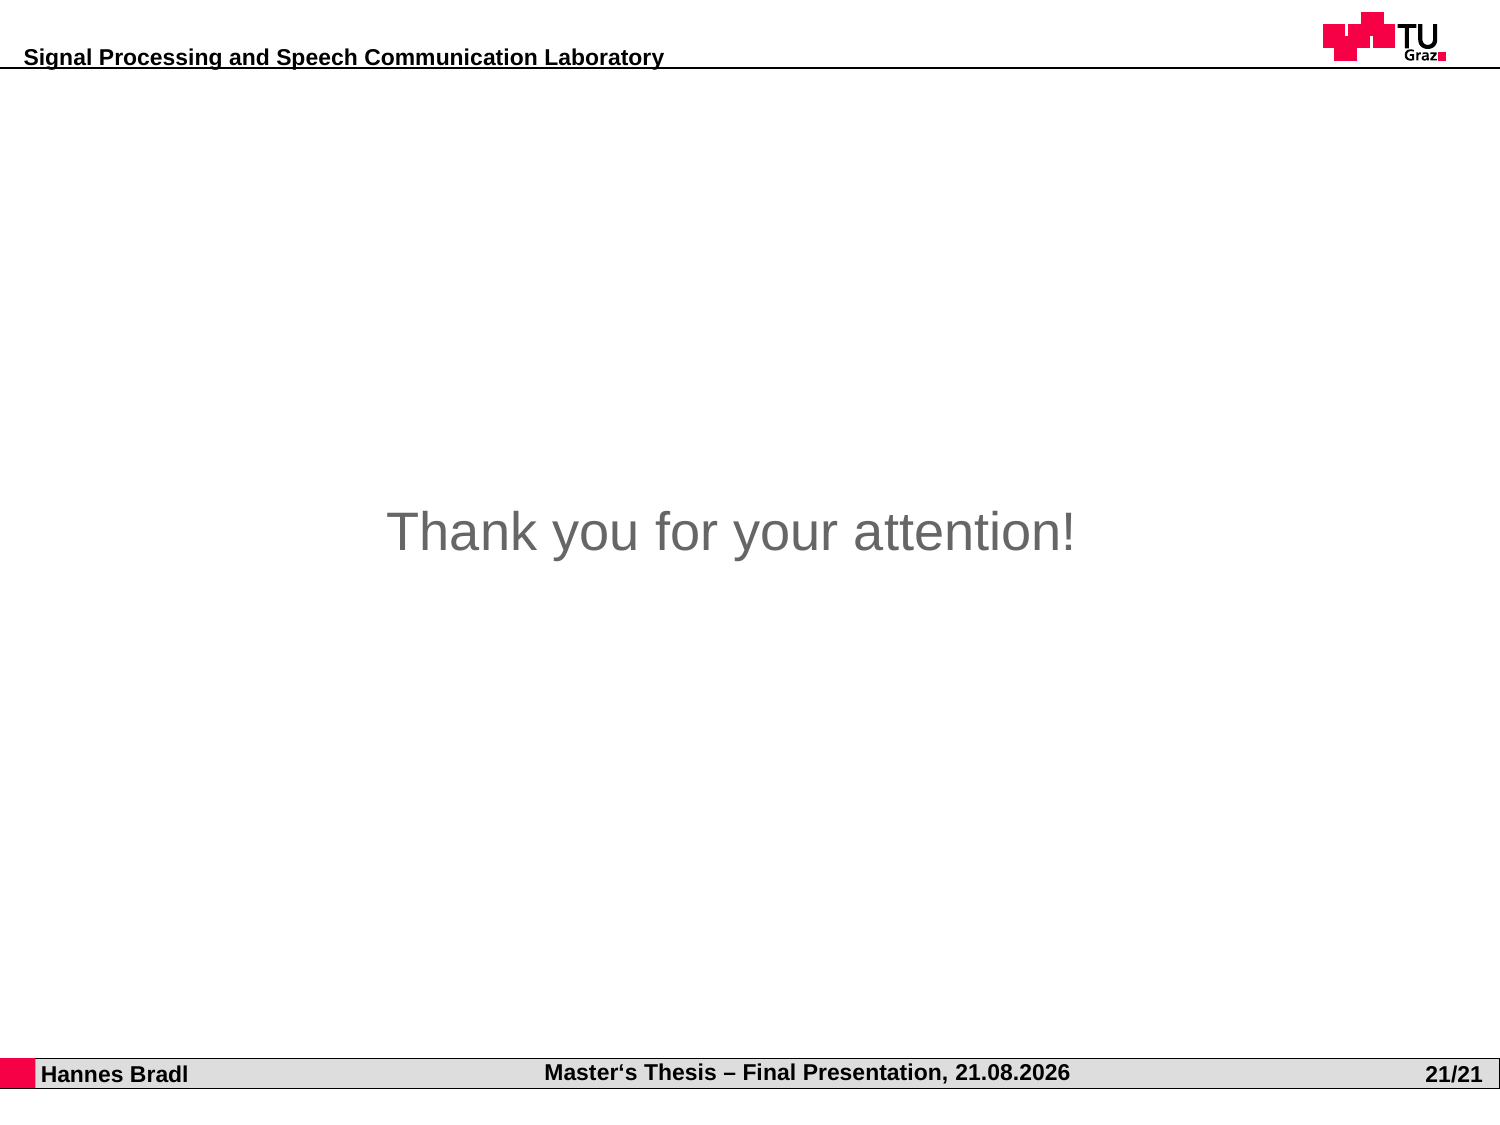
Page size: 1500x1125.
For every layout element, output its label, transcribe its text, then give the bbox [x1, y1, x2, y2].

list Thank you for your attention! [94, 496, 1370, 591]
